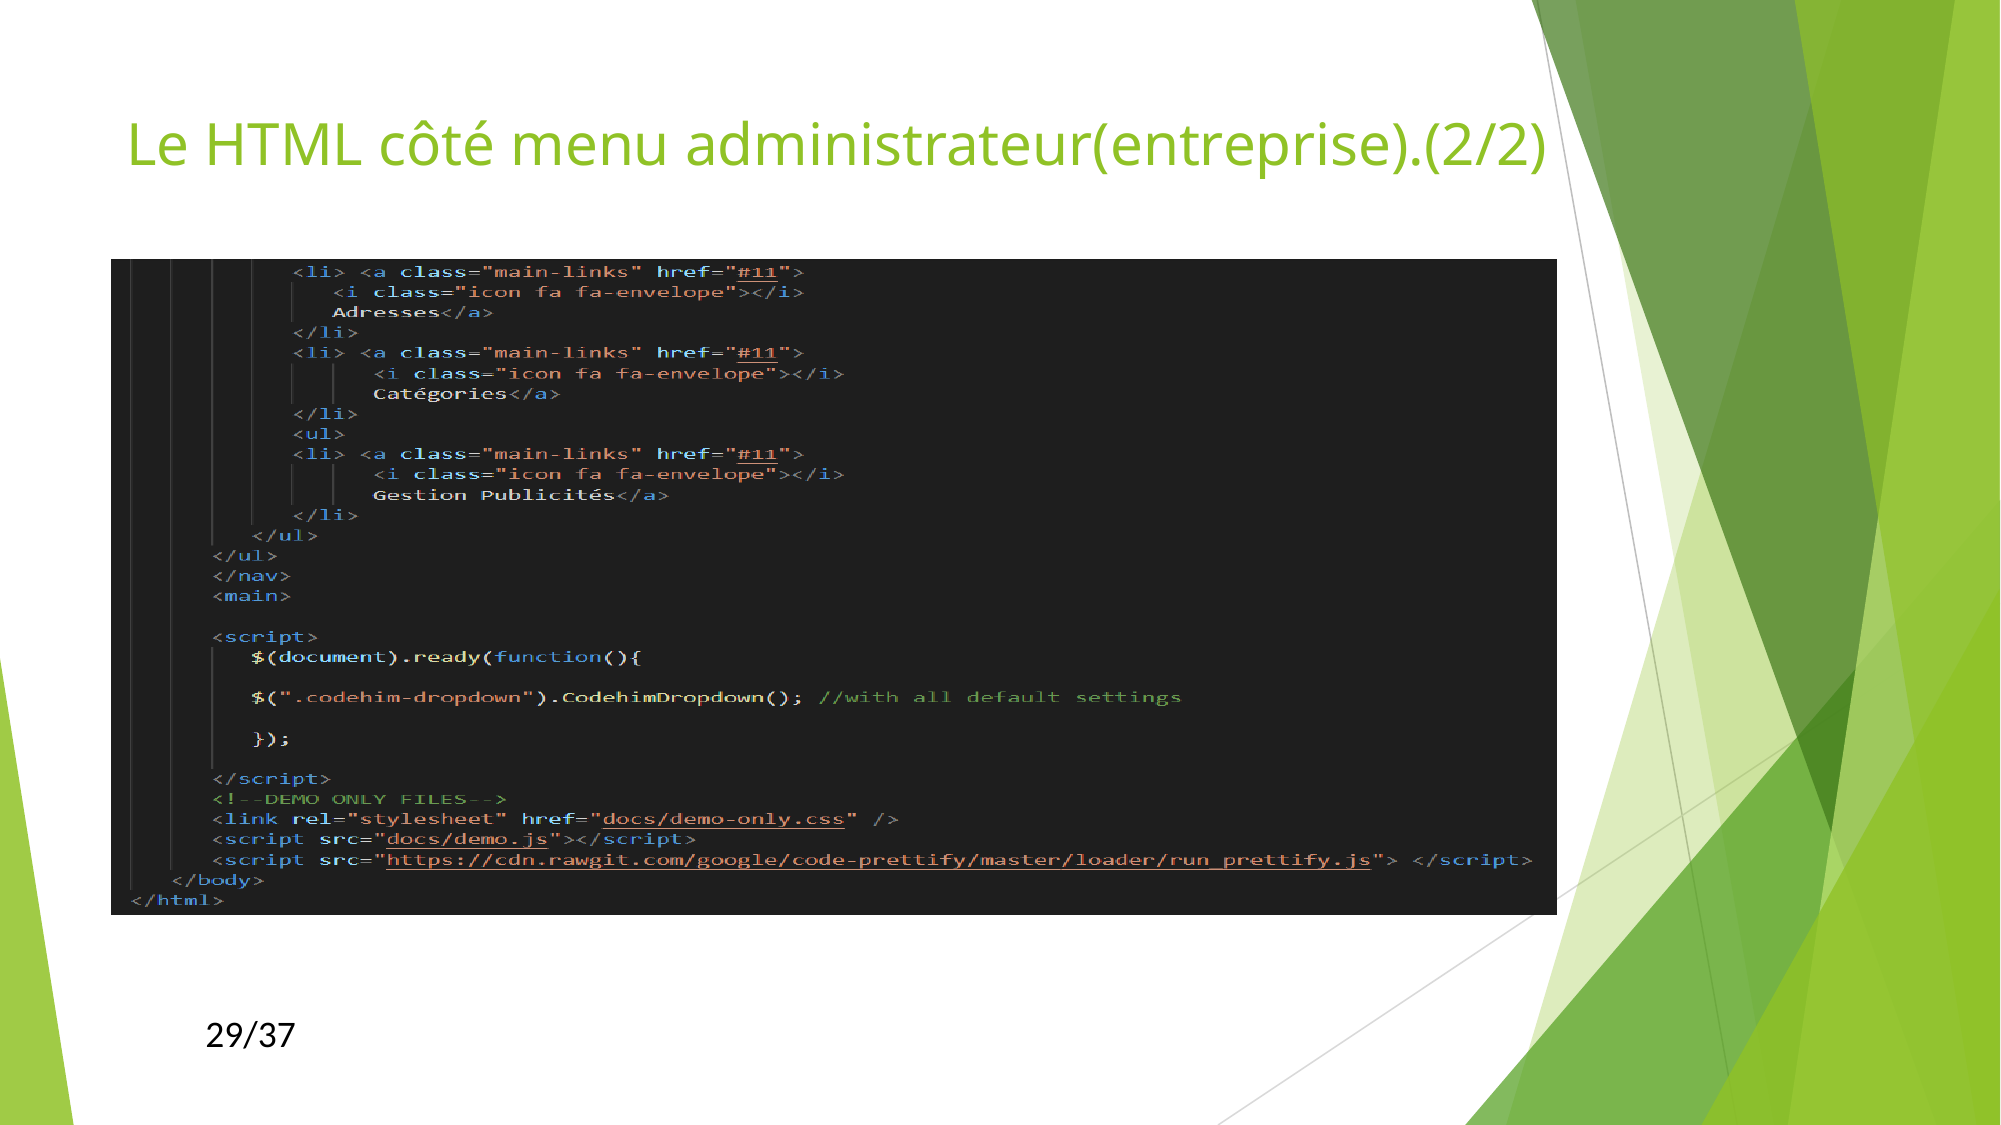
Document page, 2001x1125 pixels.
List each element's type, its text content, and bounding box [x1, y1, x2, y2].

text_box 29/37 [190, 1002, 387, 1063]
picture [111, 259, 1557, 915]
title Le HTML côté menu administrateur(entreprise).(2/2) [111, 99, 1572, 260]
